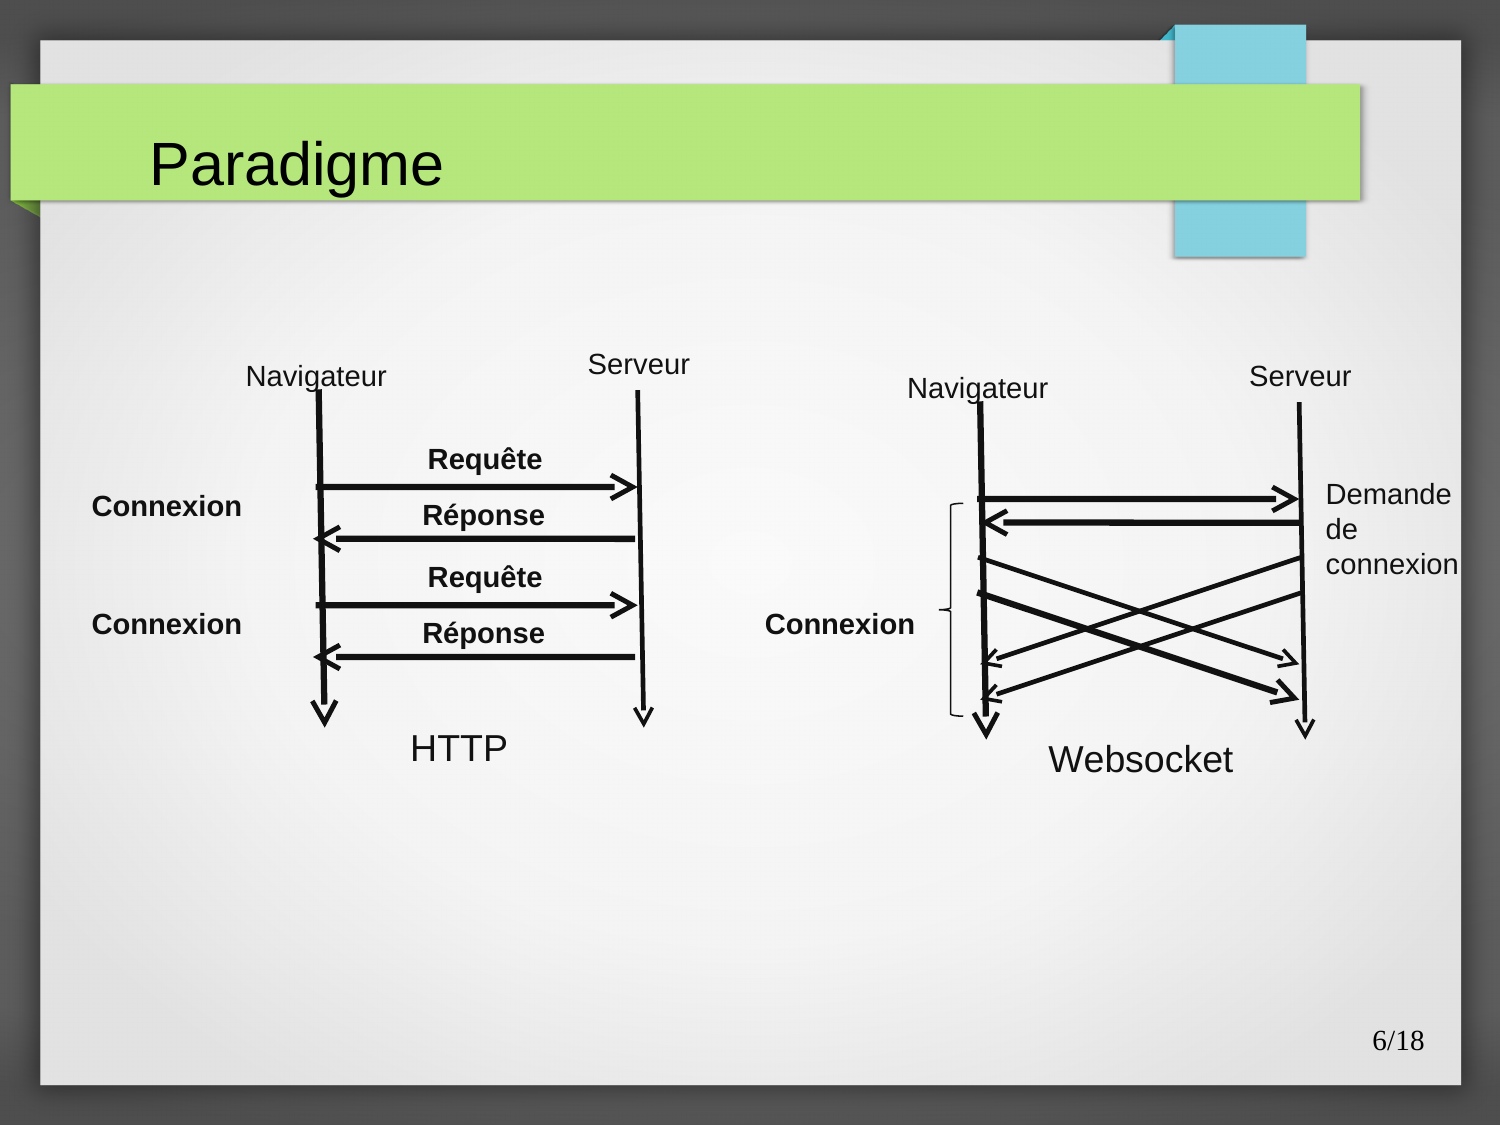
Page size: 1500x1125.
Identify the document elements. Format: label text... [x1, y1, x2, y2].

text_box Réponse [407, 606, 561, 657]
text_box Connexion [76, 479, 257, 531]
text_box Requête [412, 550, 558, 602]
title Paradigme [112, 65, 1388, 257]
picture [0, 0, 1500, 1125]
text_box Serveur [1234, 349, 1367, 401]
text_box Serveur [572, 337, 706, 389]
text_box Navigateur [892, 361, 1064, 413]
text_box Demande de connexion [1310, 467, 1500, 589]
text_box Navigateur [230, 349, 402, 401]
text_box Réponse [407, 488, 561, 539]
text_box Connexion [750, 597, 931, 649]
text_box Requête [412, 432, 558, 483]
text_box Connexion [76, 597, 257, 649]
text_box HTTP [395, 716, 524, 777]
text_box Websocket [1033, 727, 1249, 789]
